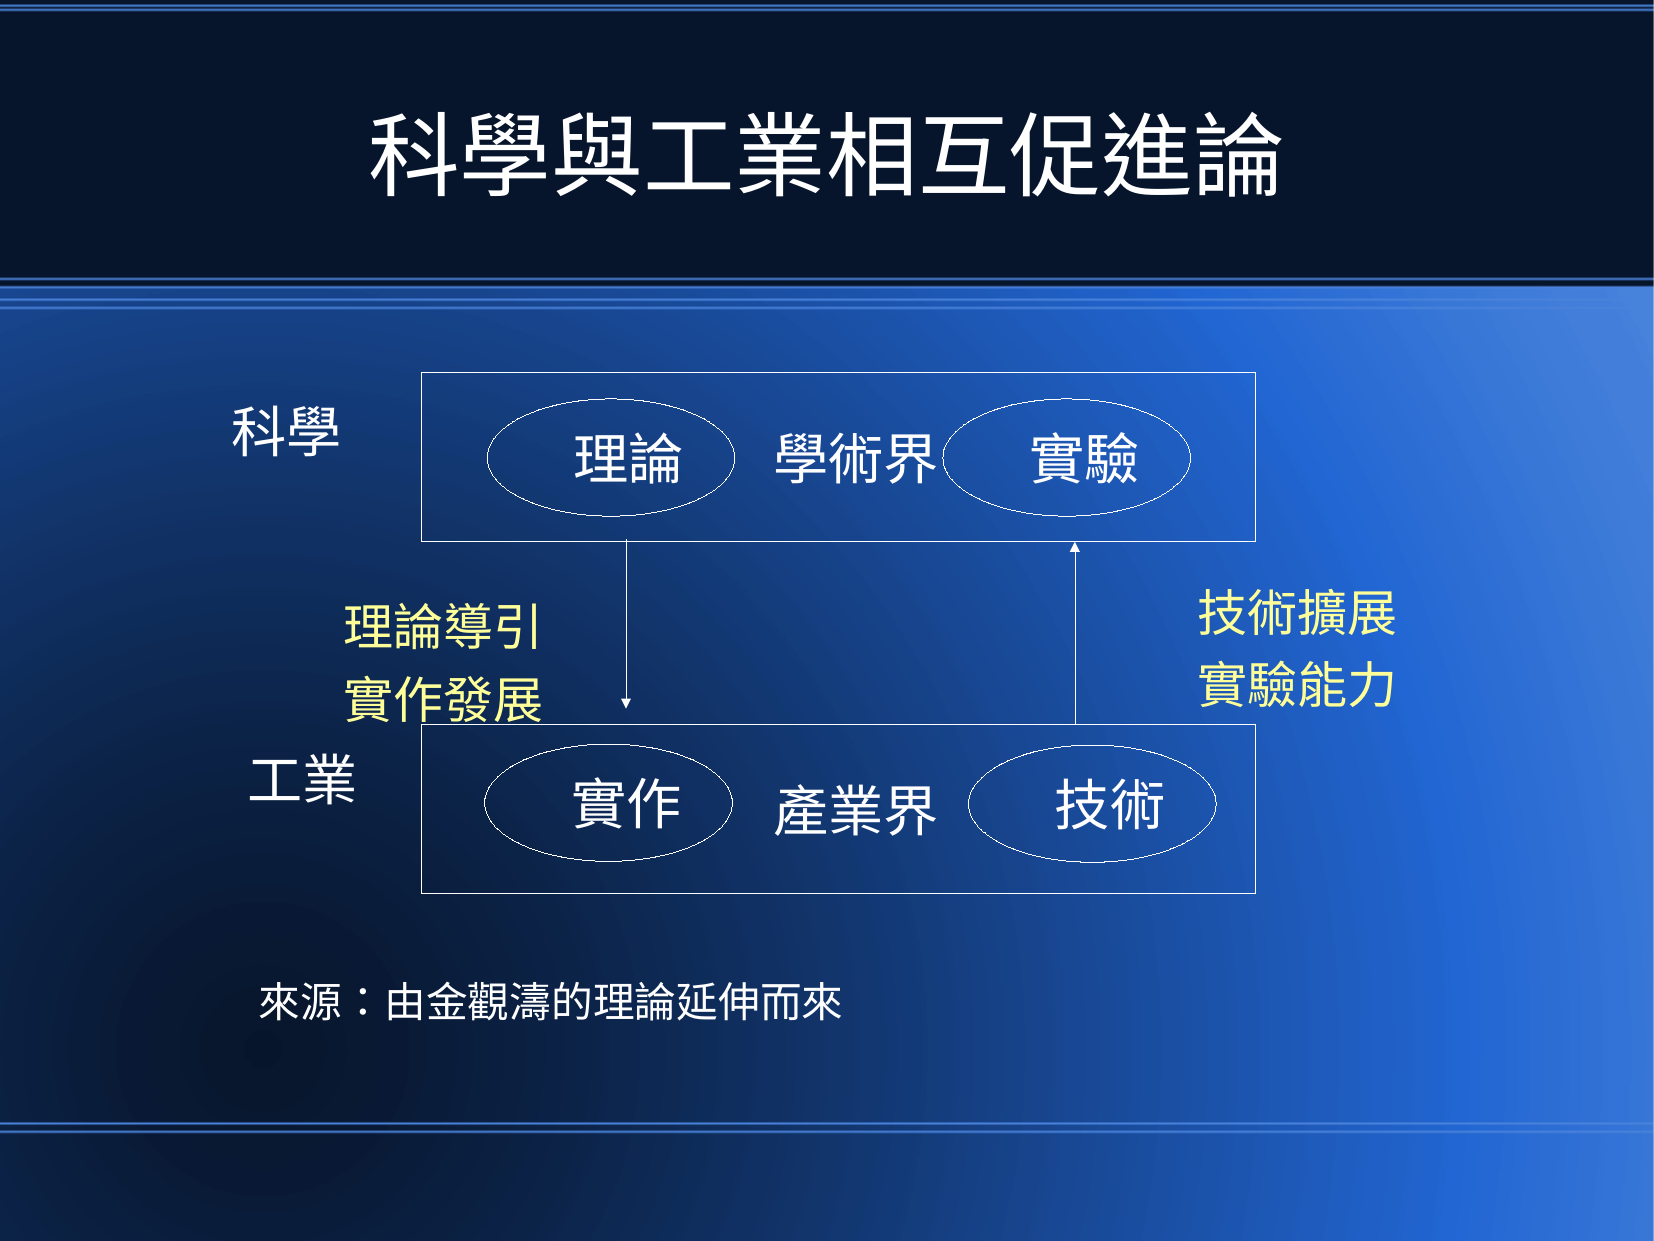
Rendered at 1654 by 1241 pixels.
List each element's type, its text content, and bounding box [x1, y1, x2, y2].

title 科學與工業相互促進論 [82, 49, 1571, 257]
text_box 技術 [968, 745, 1217, 863]
text_box 工業 [197, 737, 374, 820]
picture [0, 0, 1654, 1241]
text_box 學術界 [421, 372, 1256, 542]
text_box 產業界 [421, 724, 1256, 894]
text_box 技術擴展 實驗能力 [1084, 566, 1512, 701]
text_box 科學 [180, 389, 357, 472]
text_box 來源：由金觀濤的理論延伸而來 [208, 968, 859, 1034]
text_box 實作 [484, 744, 733, 862]
text_box 理論導引 實作發展 [295, 580, 592, 775]
